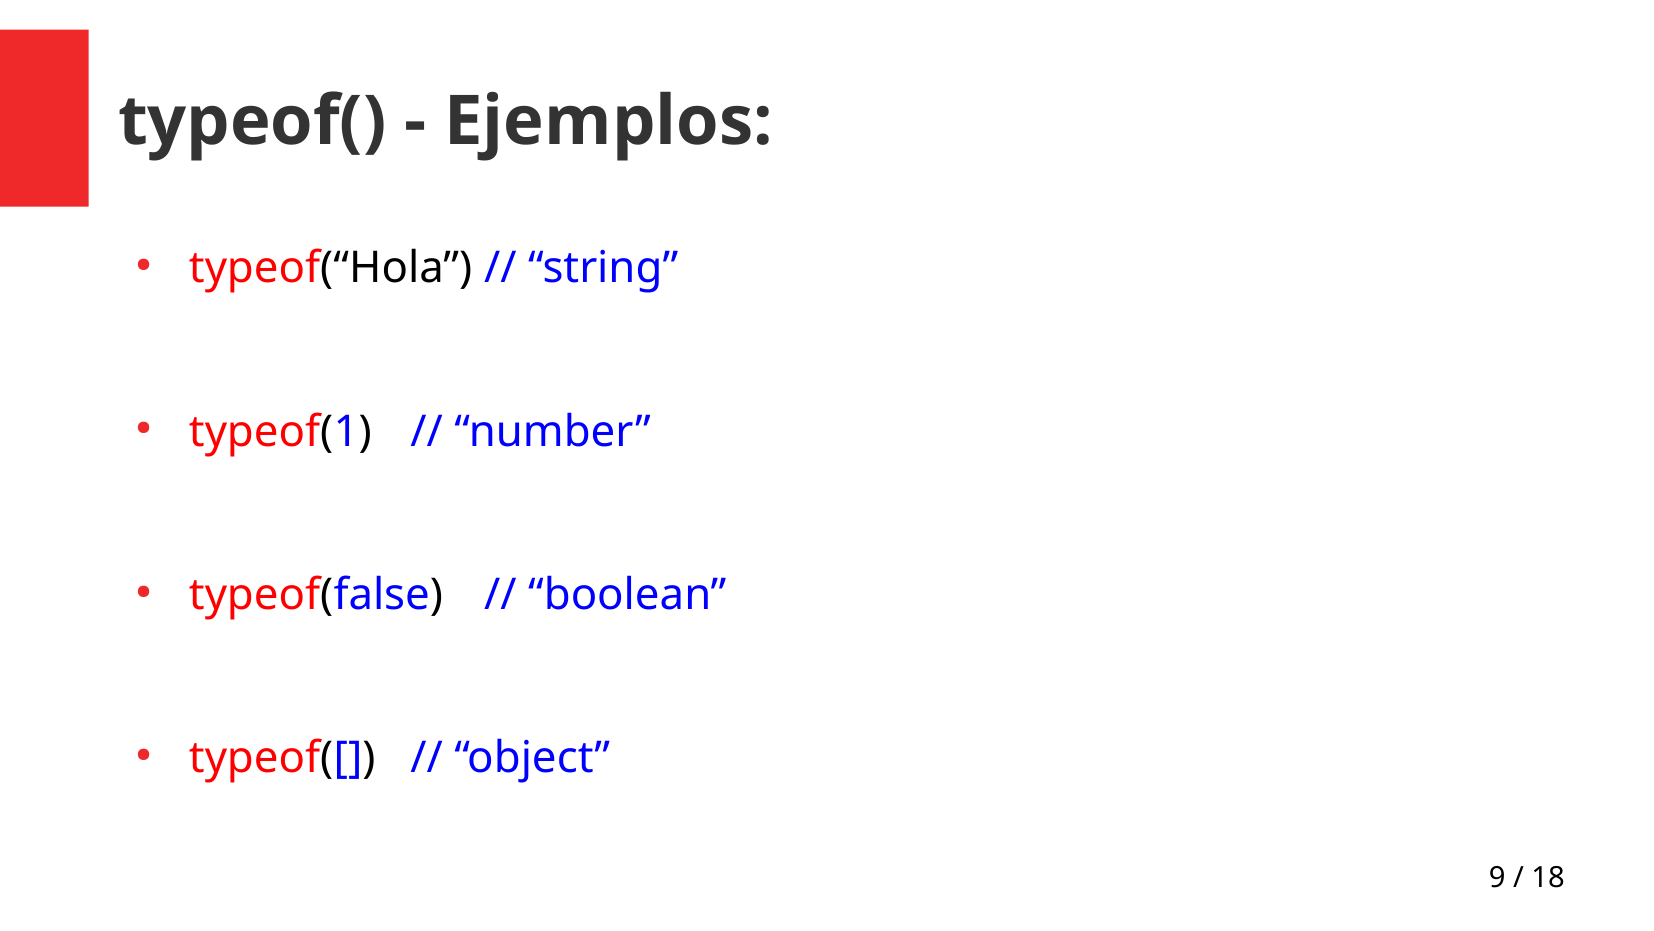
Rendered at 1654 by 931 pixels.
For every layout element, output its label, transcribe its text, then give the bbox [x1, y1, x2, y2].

title typeof() - Ejemplos: [118, 29, 1595, 207]
list typeof(“Hola”) // “string” typeof(1) // “number” typeof(false) // “boolean” typeof([]) // “object” [118, 236, 1595, 798]
